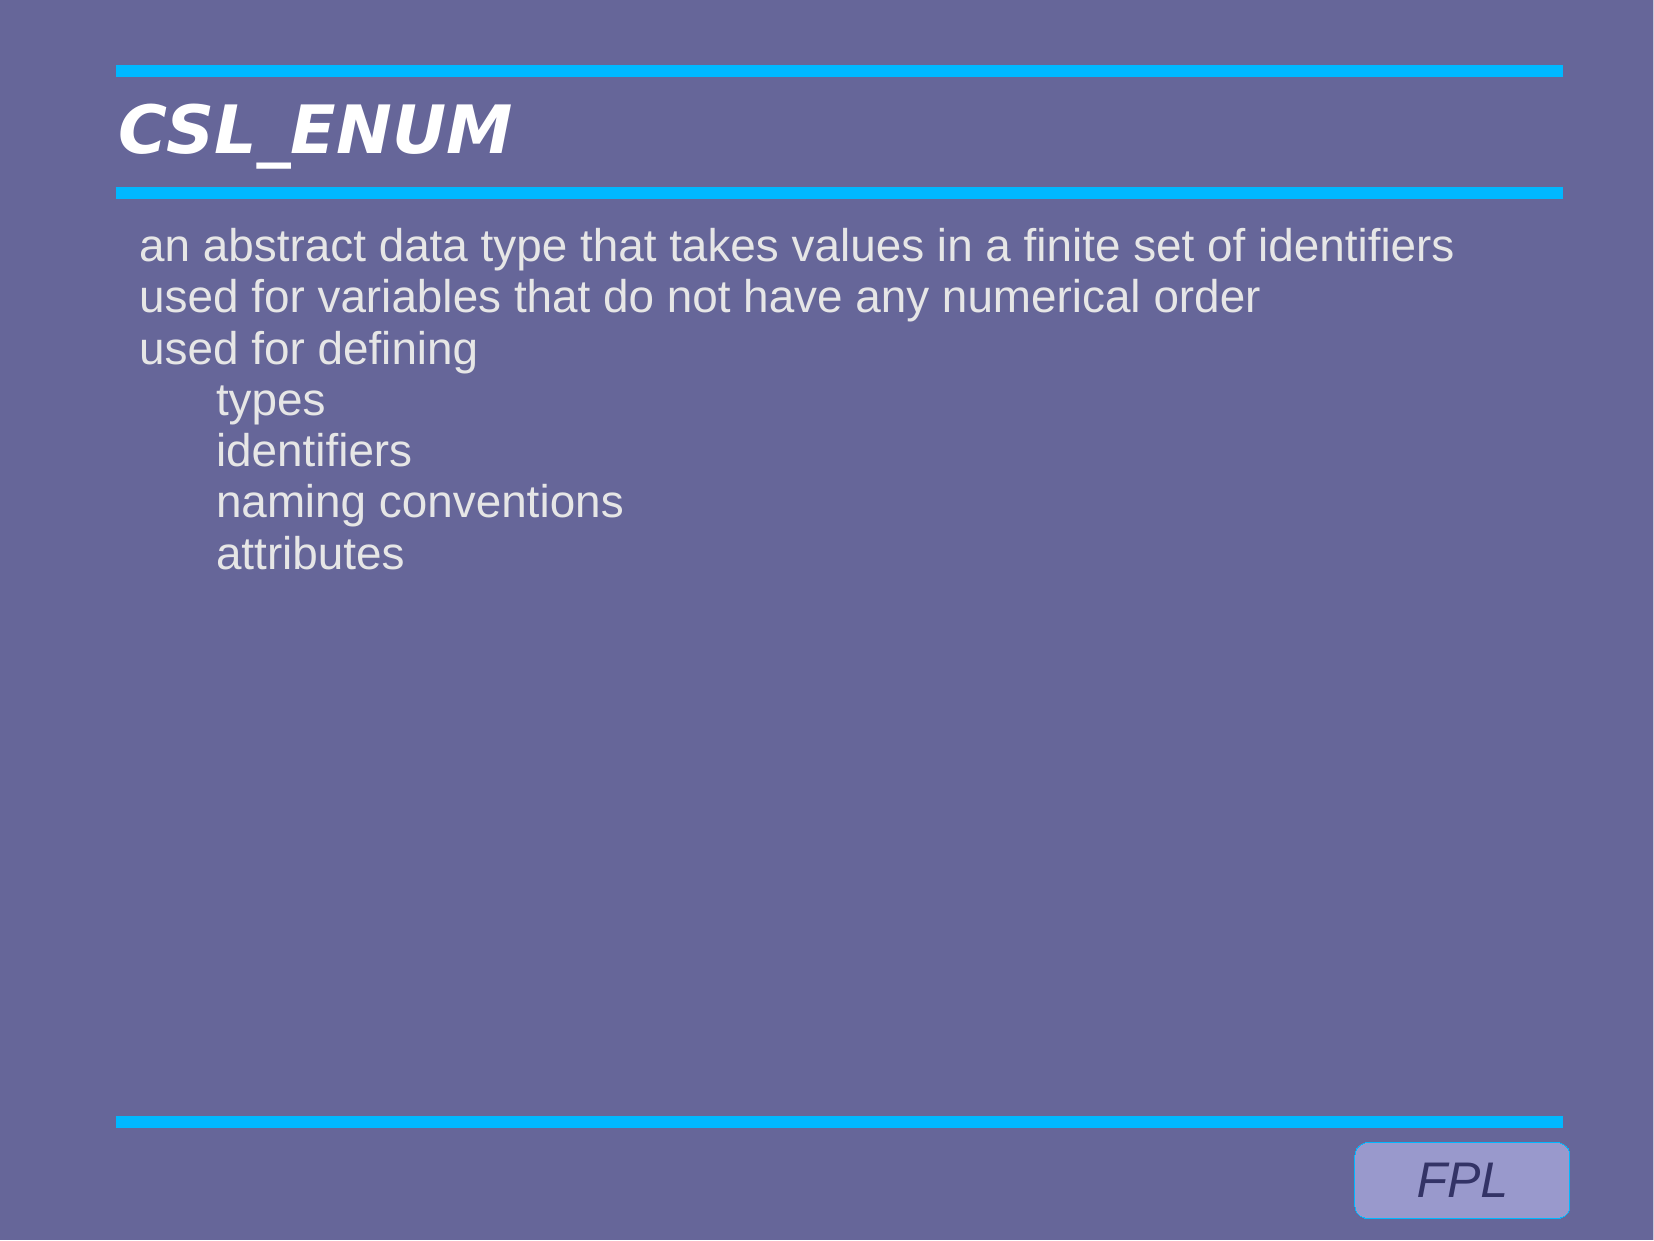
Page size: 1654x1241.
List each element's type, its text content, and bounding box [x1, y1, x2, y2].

list an abstract data type that takes values in a finite set of identifiers used for variables that do not have any numerical order used for defining types identifiers naming conventions attributes [121, 220, 1561, 1133]
title CSL_ENUM [118, 41, 1531, 219]
